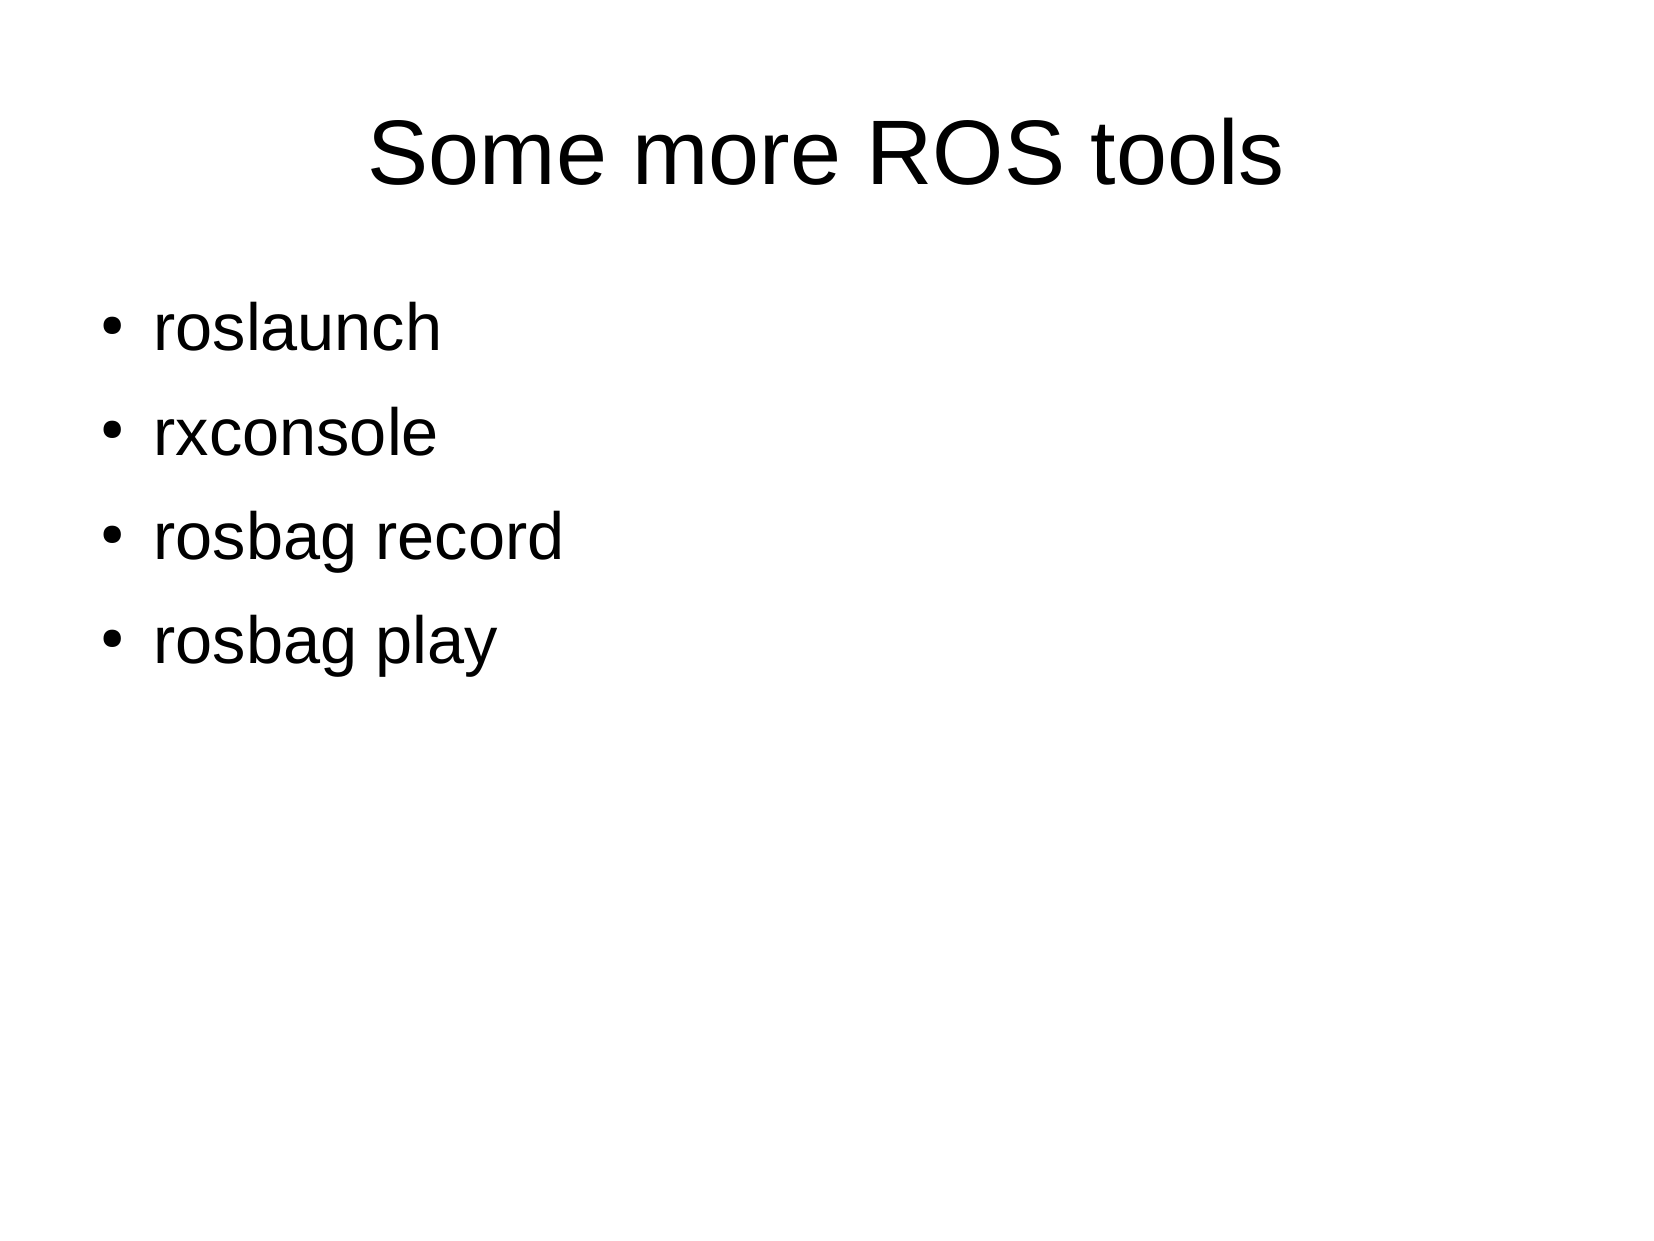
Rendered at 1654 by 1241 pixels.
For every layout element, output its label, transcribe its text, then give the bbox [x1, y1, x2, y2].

list roslaunch rxconsole rosbag record rosbag play [82, 290, 1538, 1010]
title Some more ROS tools [82, 49, 1571, 257]
